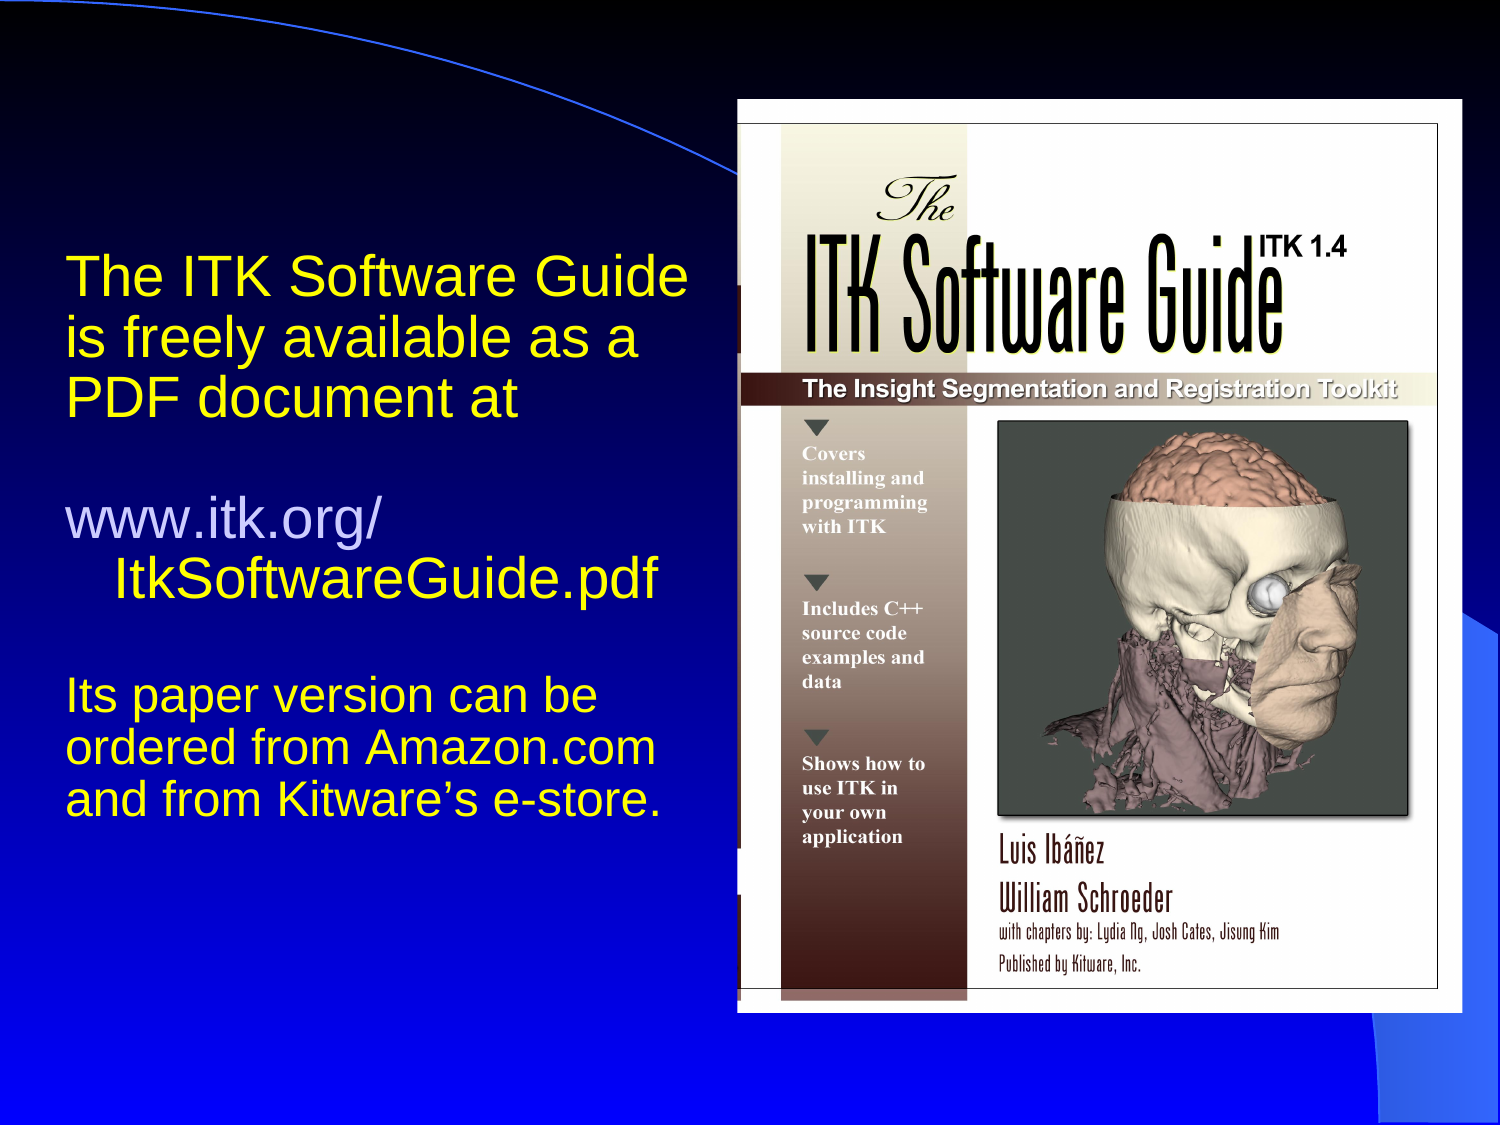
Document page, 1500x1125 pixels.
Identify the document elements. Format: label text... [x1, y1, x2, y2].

text_box The ITK Software Guide is freely available as a PDF document at www.itk.org/ ItkSoftwareGuide.pdf Its paper version can be ordered from Amazon.com and from Kitware’s e-store. [49, 112, 738, 963]
picture [737, 99, 1463, 1013]
